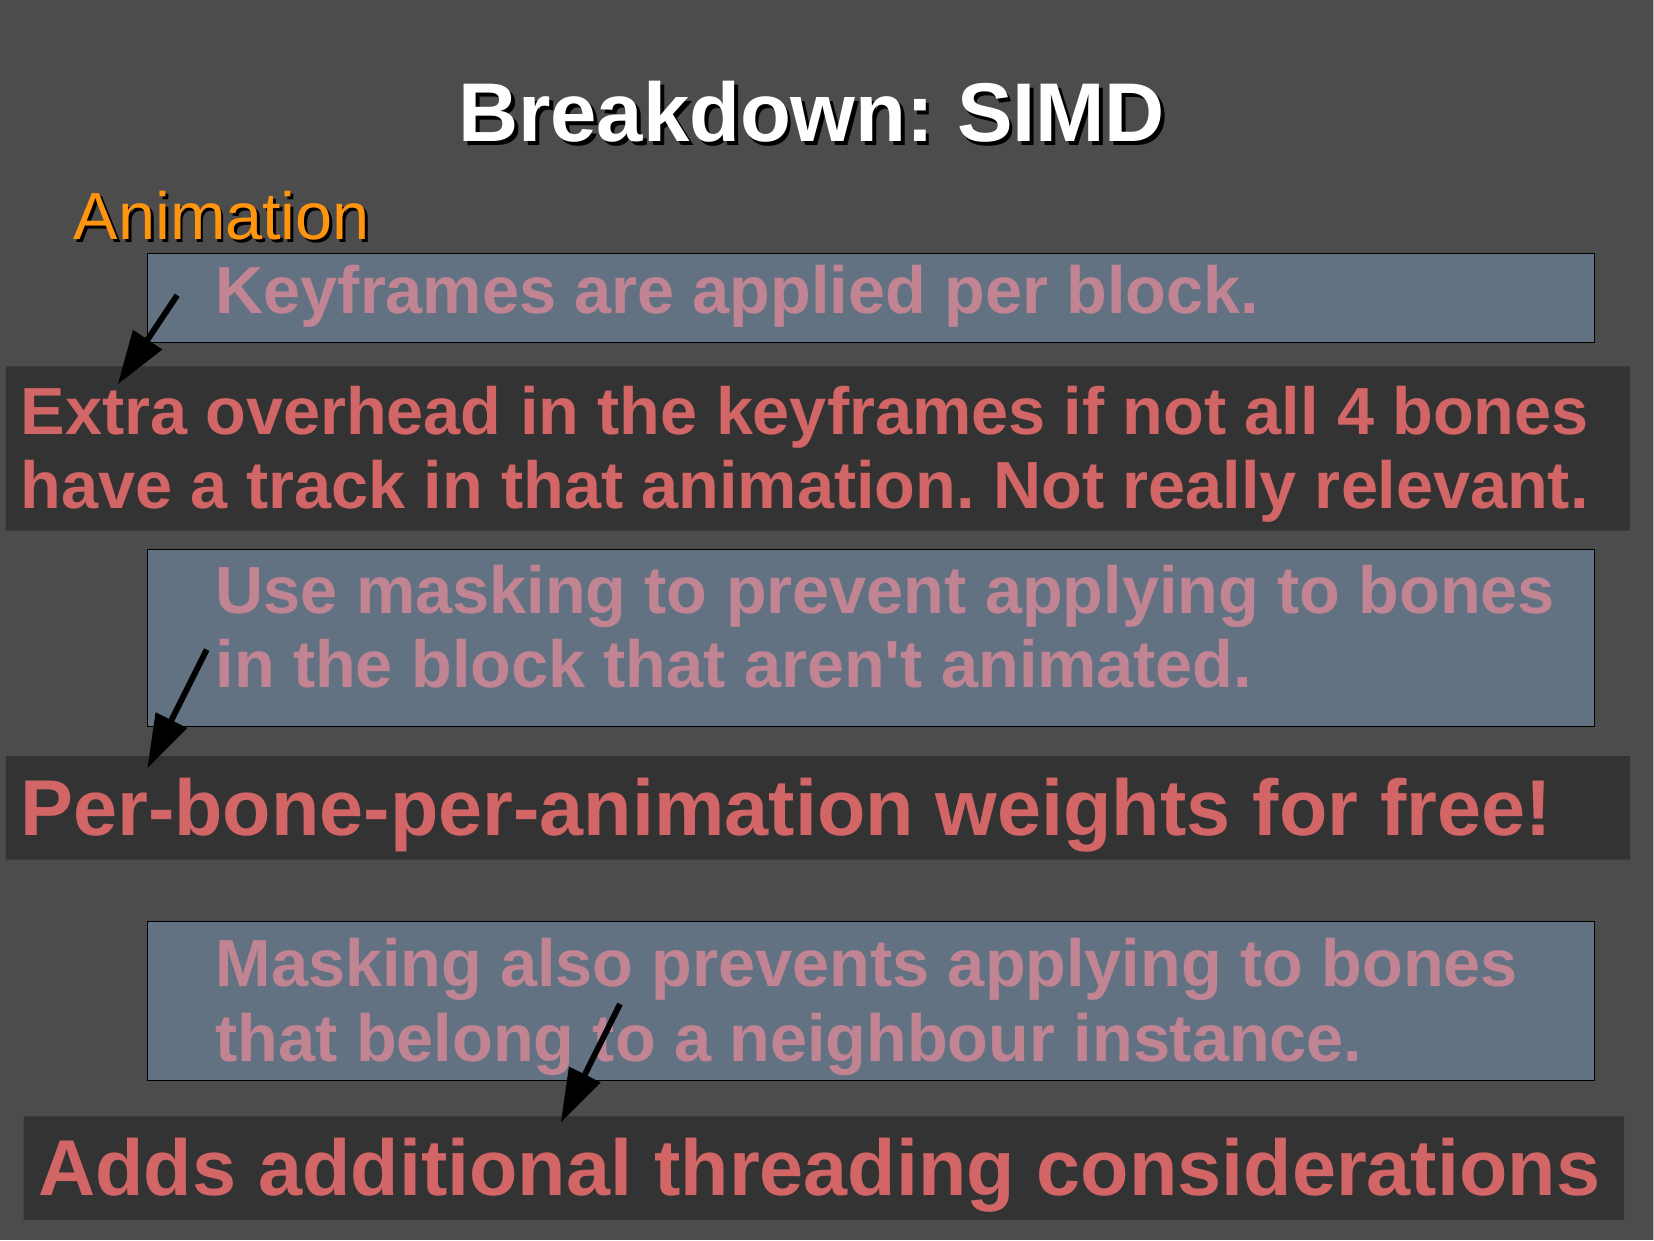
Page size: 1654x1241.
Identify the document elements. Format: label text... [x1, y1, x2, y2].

text_box Animation Keyframes are applied per block. Use masking to prevent applying to bones in the block that aren't animated. Masking also prevents applying to bones that belong to a neighbour instance. [59, 171, 1625, 366]
text_box Per-bone-per-animation weights for free! [5, 756, 1630, 860]
text_box Animation Keyframes are applied per block. Use masking to prevent applying to bones in the block that aren't animated. Masking also prevents applying to bones that belong to a neighbour instance. [59, 531, 1625, 756]
text_box [147, 549, 1595, 727]
text_box Breakdown: SIMD [88, 59, 1536, 168]
text_box Extra overhead in the keyframes if not all 4 bones have a track in that animation. Not really relevant. [5, 366, 1630, 531]
text_box Animation Keyframes are applied per block. Use masking to prevent applying to bones in the block that aren't animated. Masking also prevents applying to bones that belong to a neighbour instance. [59, 860, 1625, 1084]
text_box Adds additional threading considerations [23, 1116, 1625, 1220]
text_box [147, 253, 1595, 343]
text_box [147, 921, 1595, 1081]
